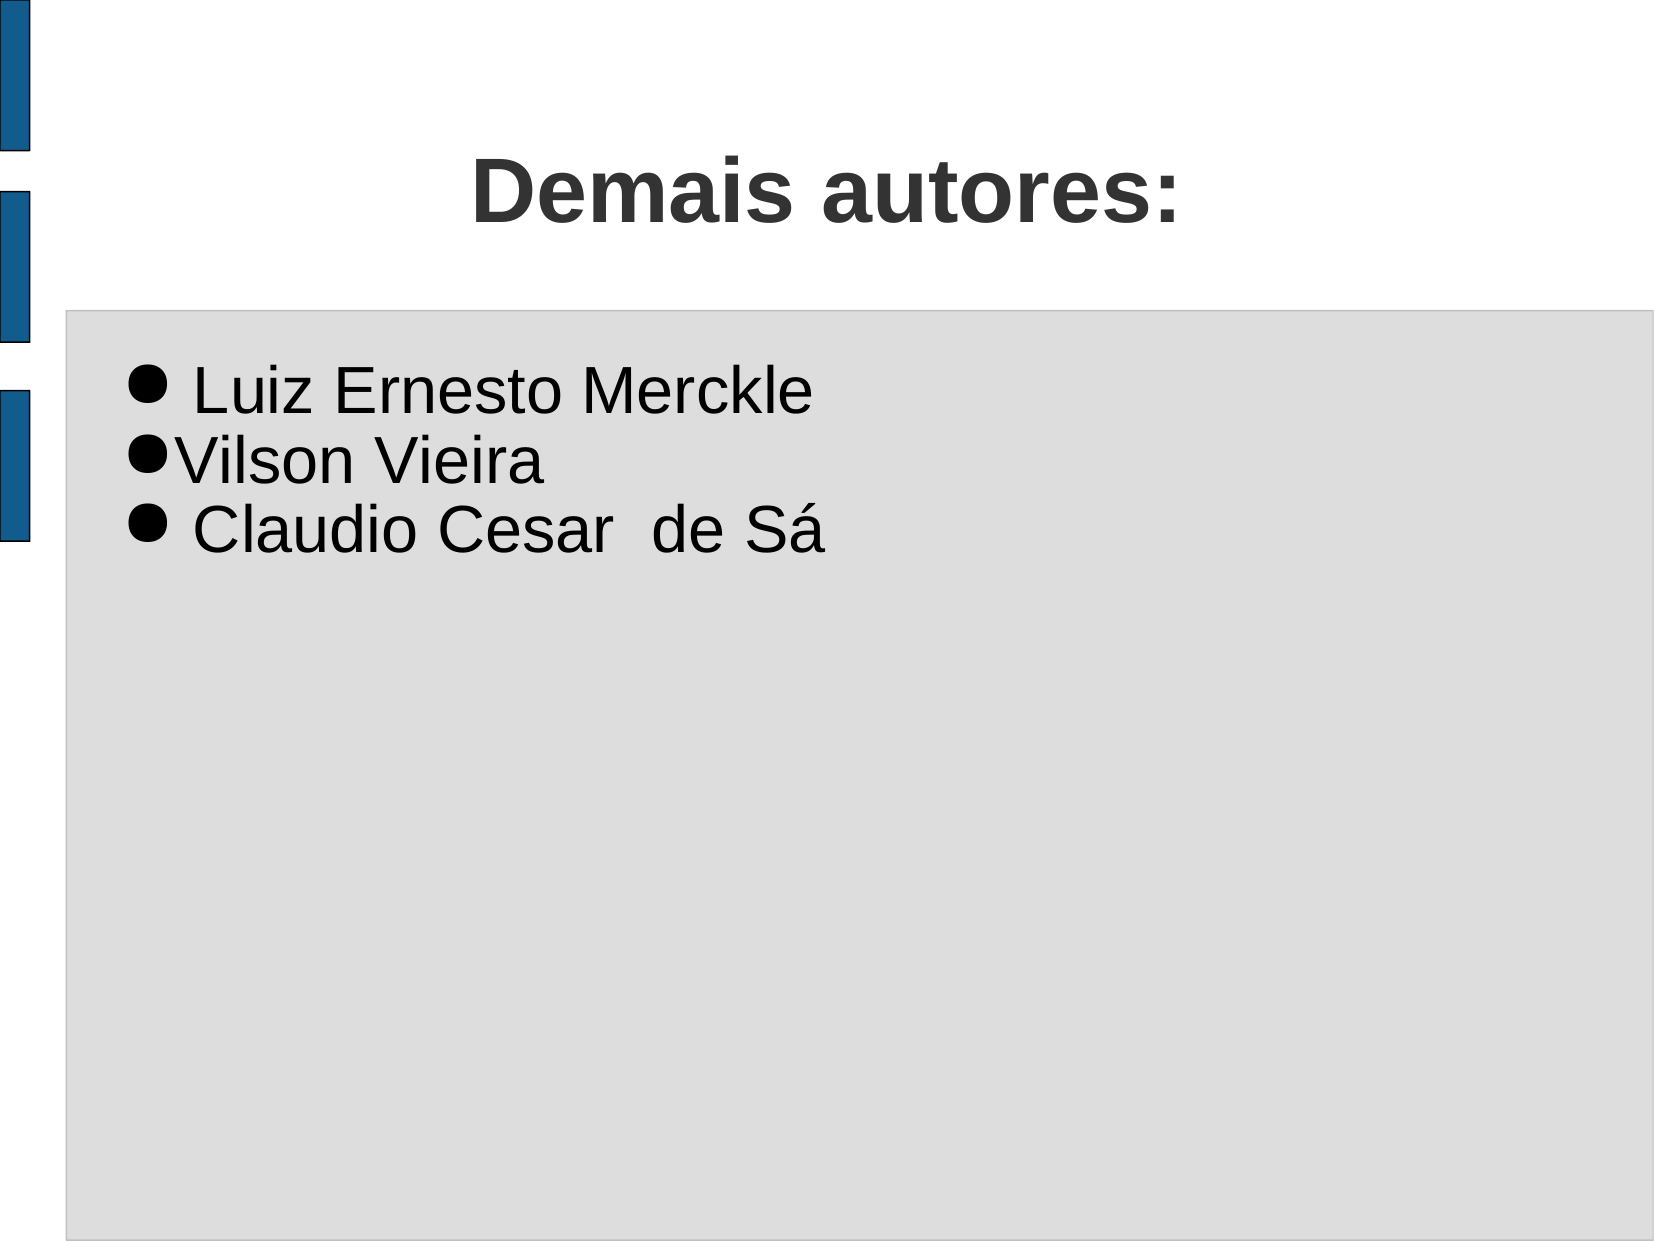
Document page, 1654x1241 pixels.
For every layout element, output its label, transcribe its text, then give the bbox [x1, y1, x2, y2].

title Demais autores: [121, 91, 1532, 297]
text_box [121, 344, 1532, 1125]
